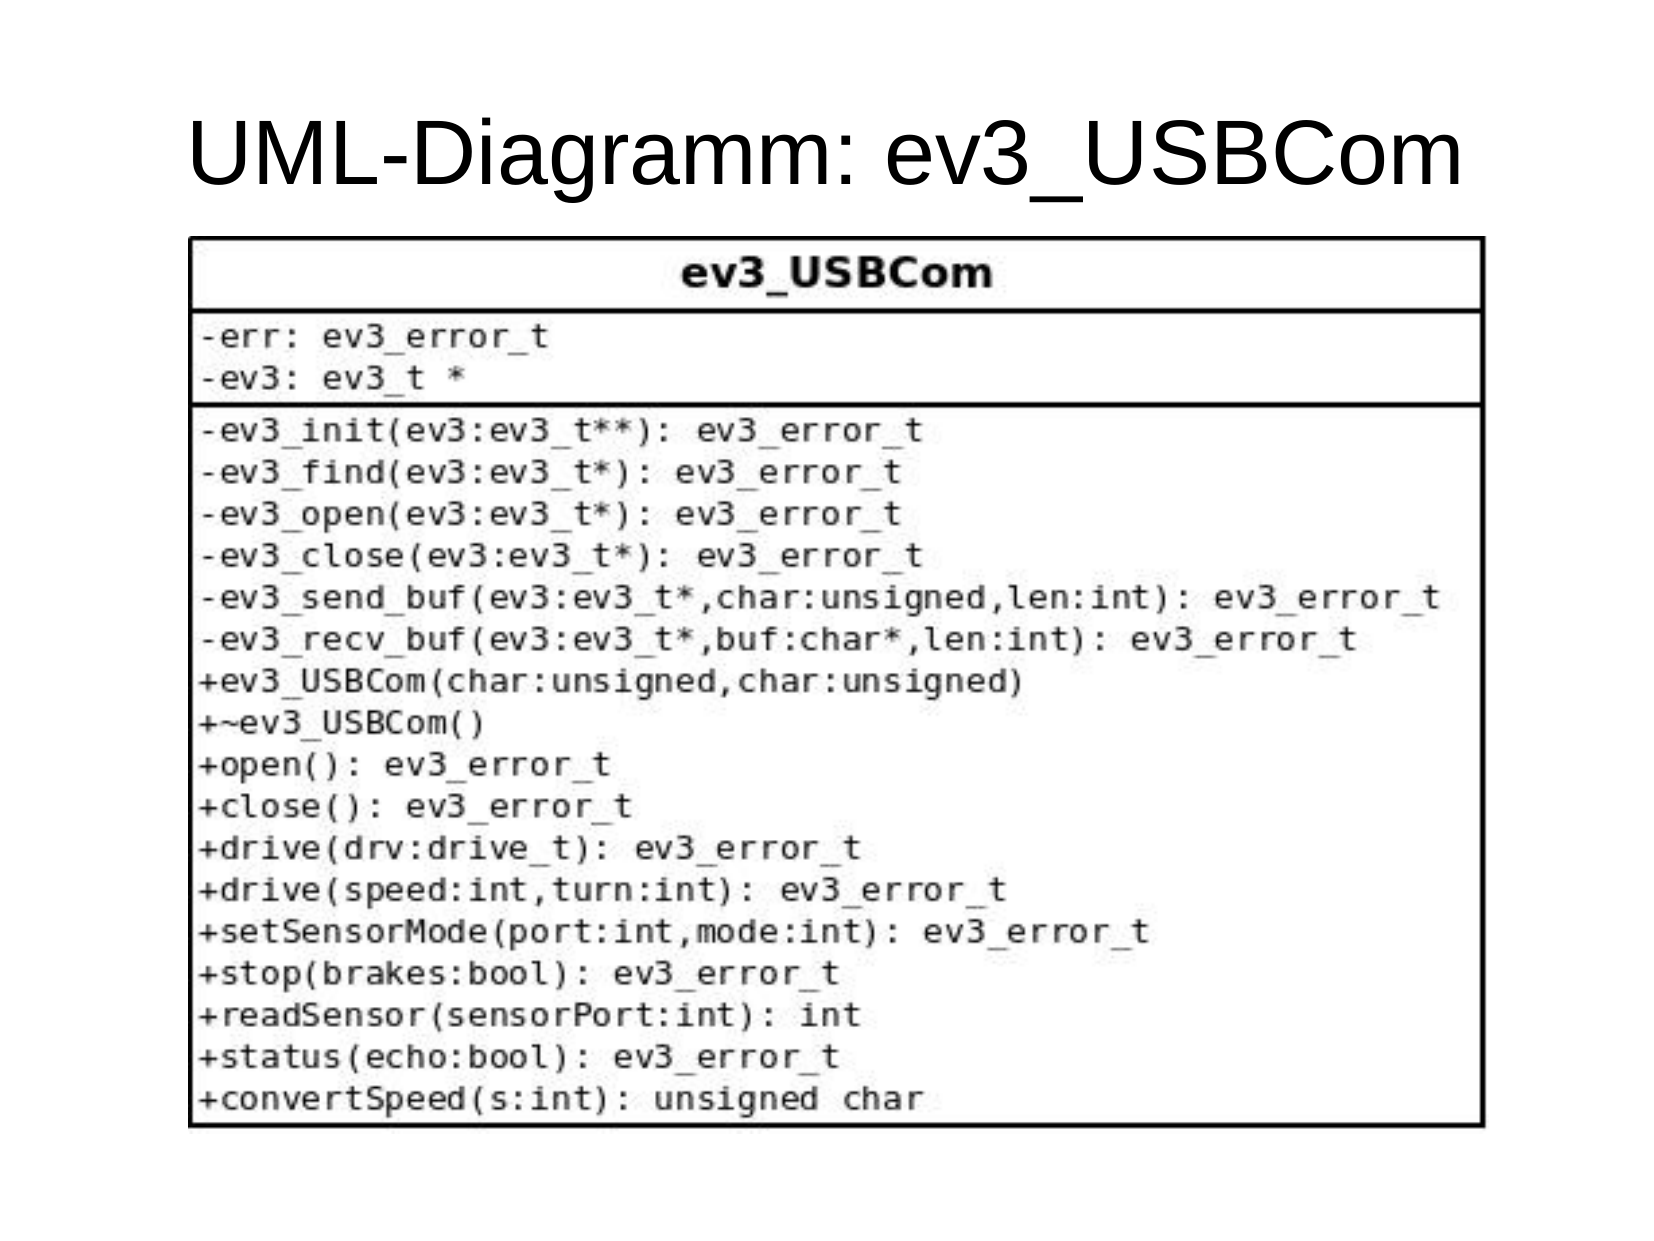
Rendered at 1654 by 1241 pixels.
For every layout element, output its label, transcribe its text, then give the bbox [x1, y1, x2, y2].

picture [188, 236, 1489, 1134]
title UML-Diagramm: ev3_USBCom [82, 49, 1571, 257]
